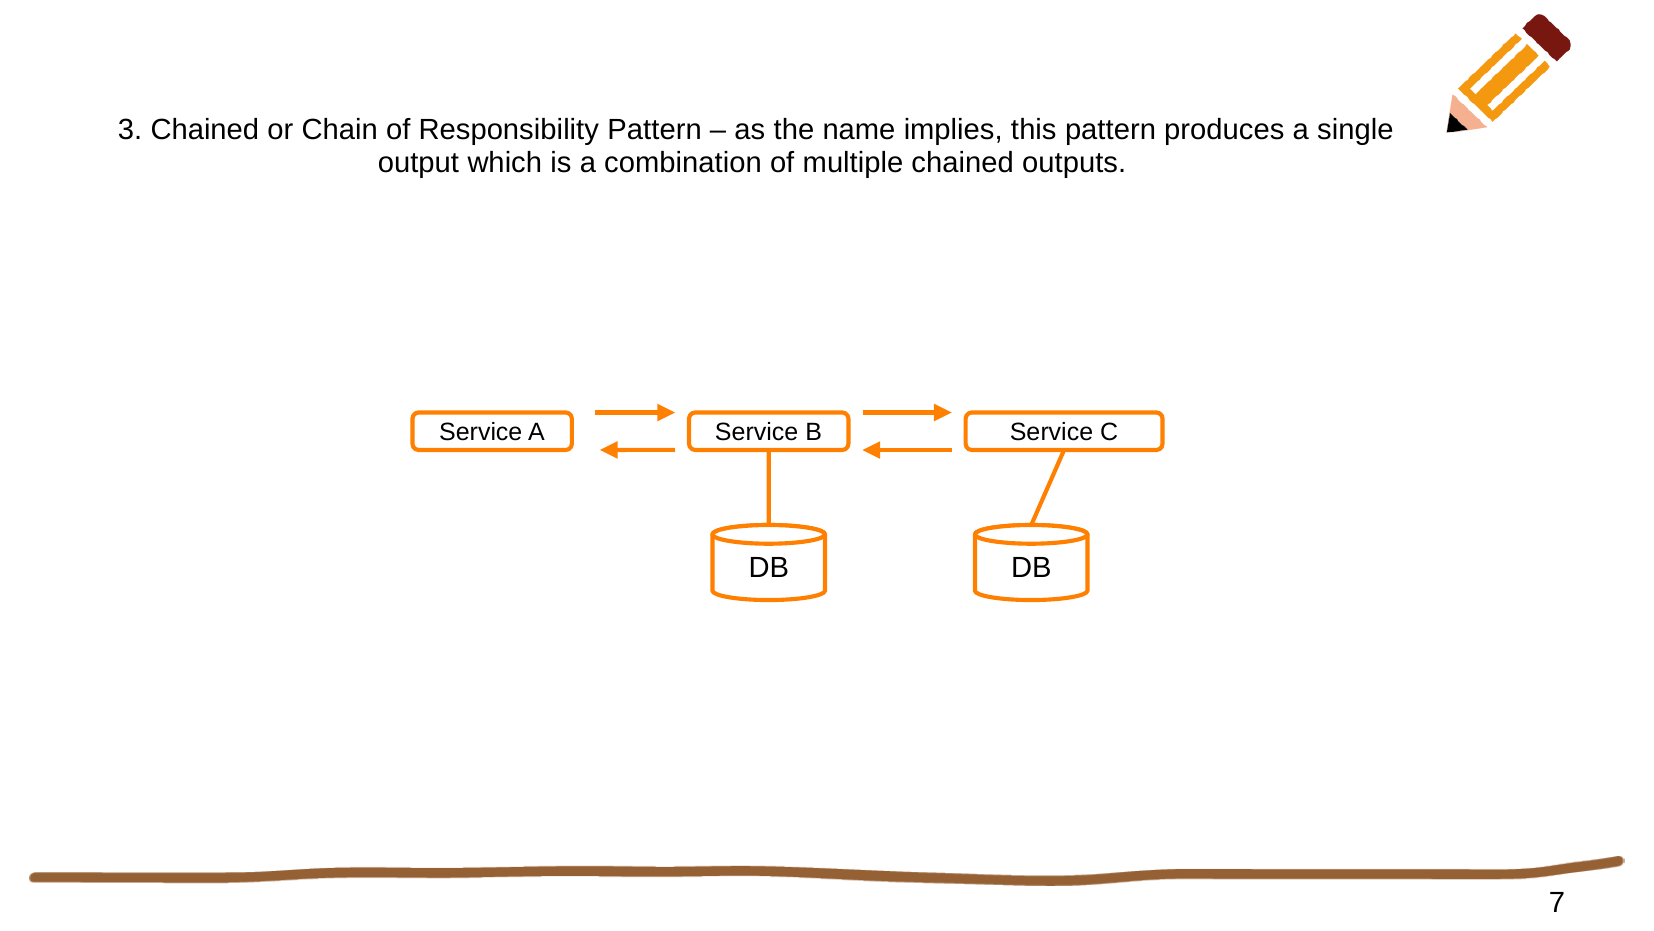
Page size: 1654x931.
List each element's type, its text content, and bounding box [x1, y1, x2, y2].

picture [29, 856, 1625, 886]
text_box Service A [412, 412, 572, 451]
text_box Service B [688, 412, 849, 451]
text_box DB [974, 535, 1088, 601]
picture [1446, 14, 1571, 133]
text_box DB [712, 535, 826, 601]
subtitle 3. Chained or Chain of Responsibility Pattern – as the name implies, this pattern produces a single output which is a combination of multiple chained outputs. [88, 29, 1426, 263]
text_box Service C [965, 412, 1163, 451]
